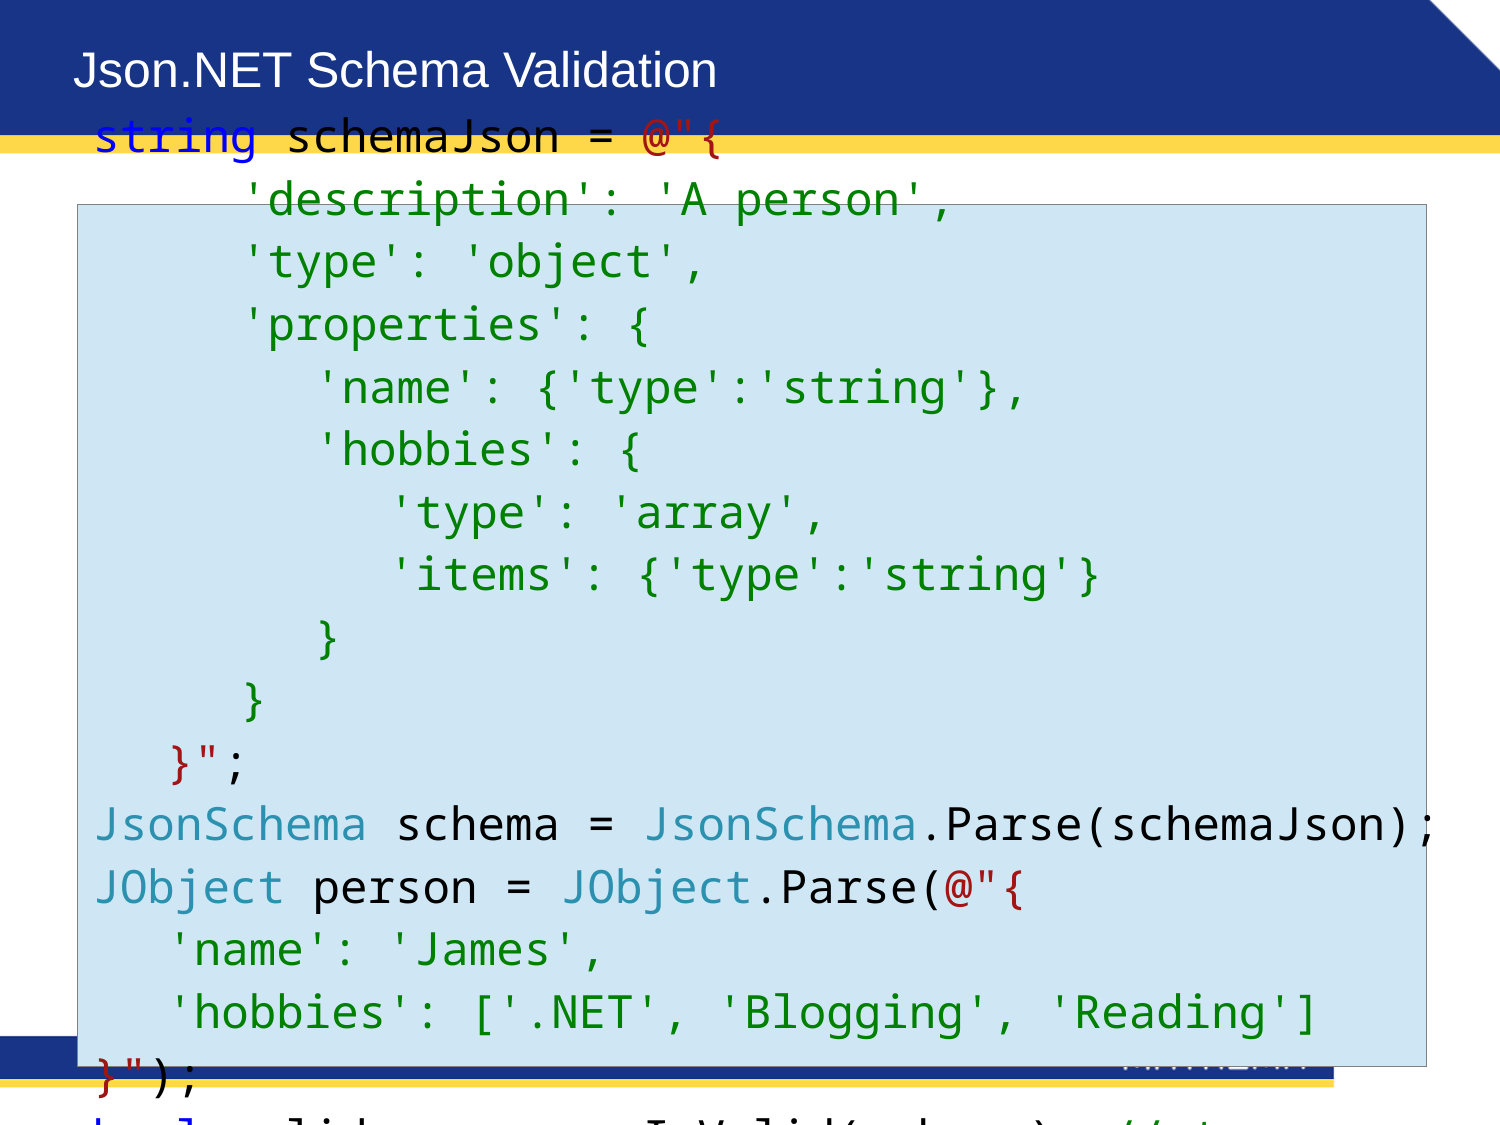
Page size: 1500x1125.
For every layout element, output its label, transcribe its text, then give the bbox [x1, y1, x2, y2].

title Json.NET Schema Validation [73, 40, 1276, 100]
picture [0, 0, 1500, 1125]
text_box string schemaJson = @"{ 'description': 'A person', 'type': 'object', 'properties': { 'name': {'type':'string'}, 'hobbies': { 'type': 'array', 'items': {'type':'string'} } } }"; JsonSchema schema = JsonSchema.Parse(schemaJson); JObject person = JObject.Parse(@"{ 'name': 'James', 'hobbies': ['.NET', 'Blogging', 'Reading'] }"); bool valid = person.IsValid(schema); // true [77, 204, 1427, 1067]
